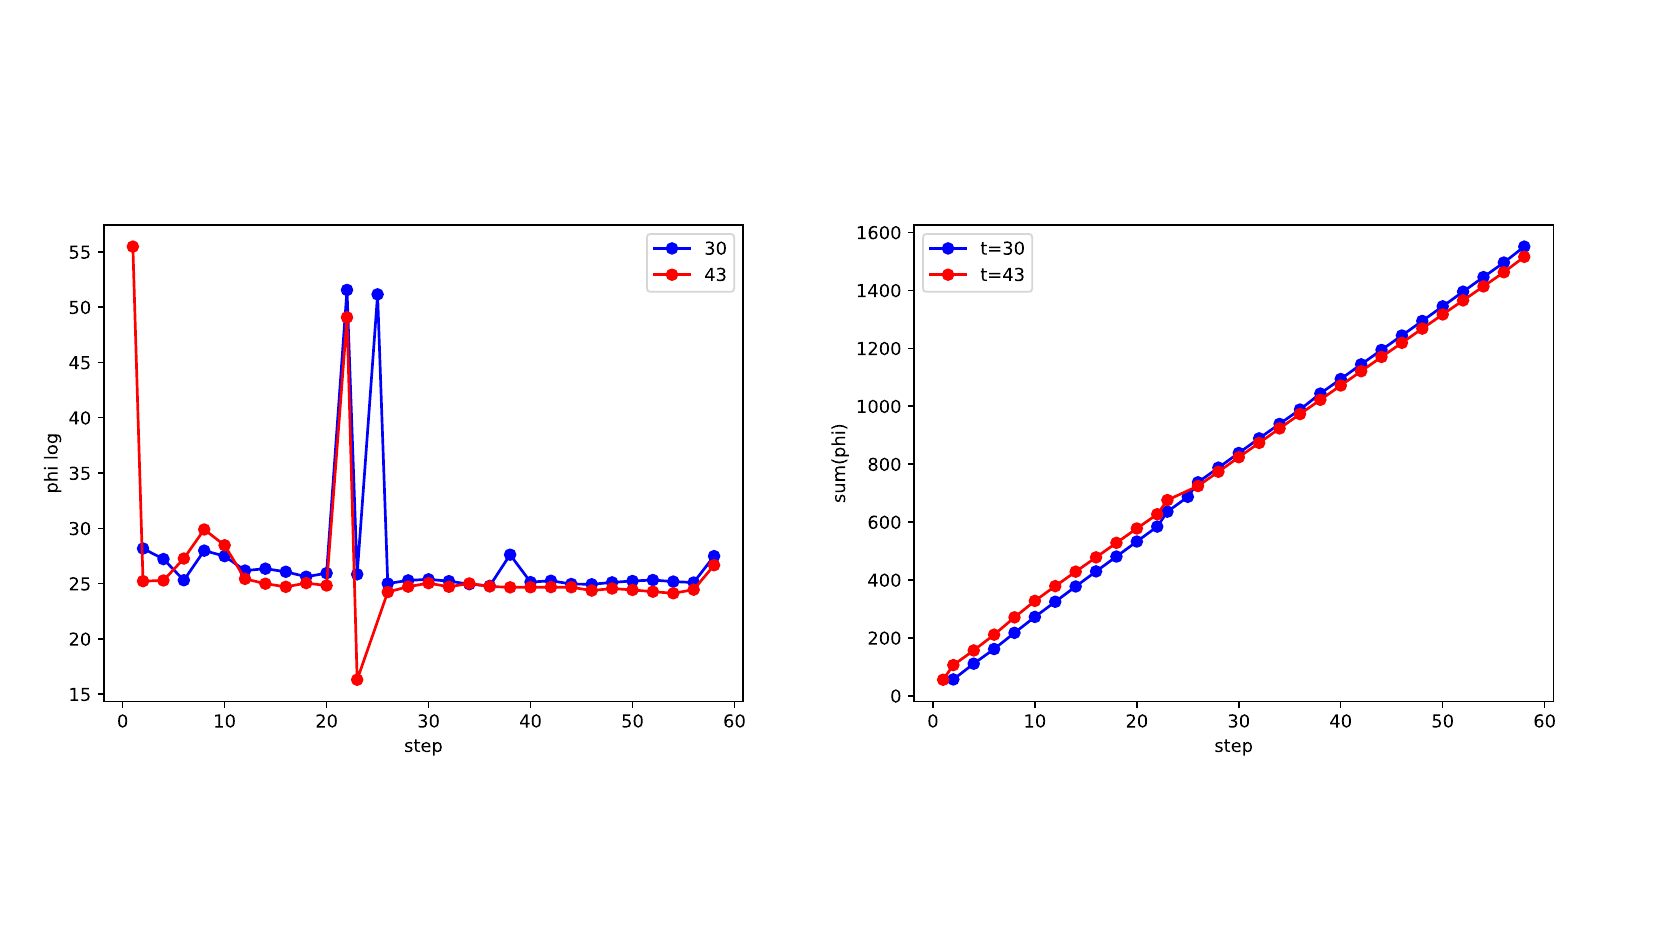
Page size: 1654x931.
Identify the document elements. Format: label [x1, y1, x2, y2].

picture [0, 150, 1637, 771]
